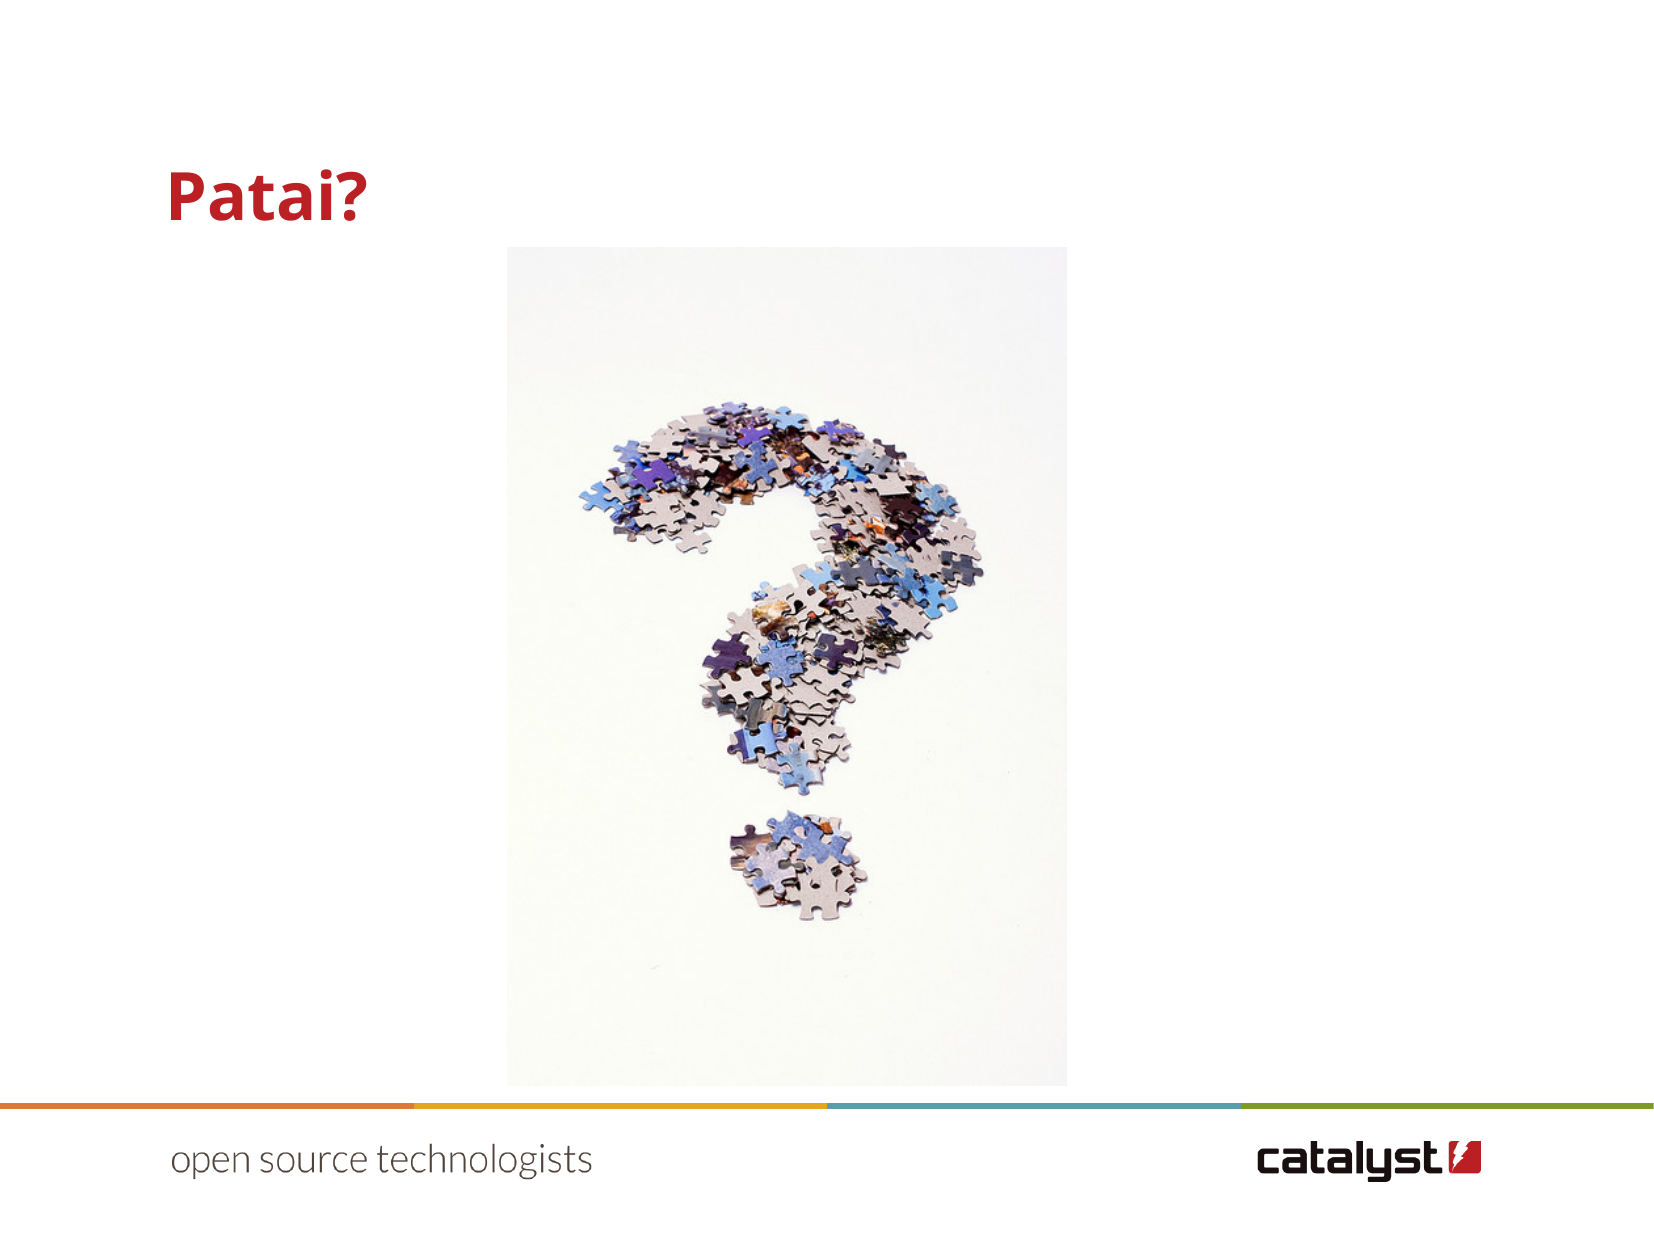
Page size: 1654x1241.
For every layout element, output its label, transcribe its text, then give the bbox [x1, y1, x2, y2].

title Patai? [165, 90, 1489, 298]
picture [507, 247, 1067, 1086]
picture [0, 1103, 1654, 1182]
